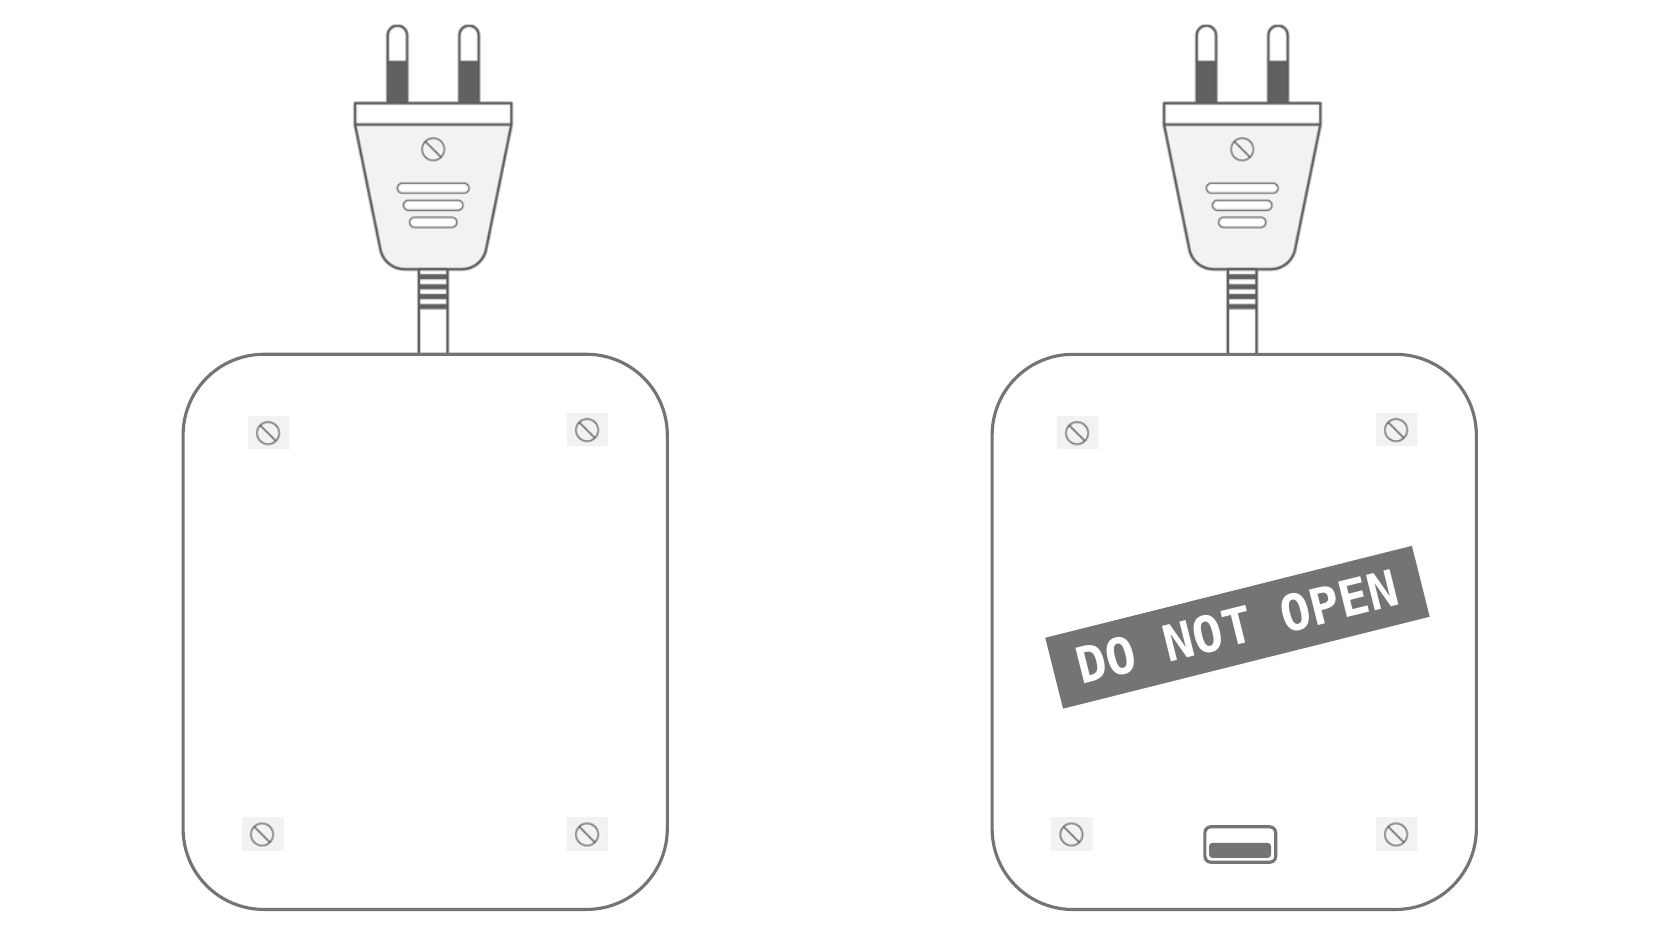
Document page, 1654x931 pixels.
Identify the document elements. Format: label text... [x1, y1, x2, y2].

picture [566, 817, 609, 851]
picture [1375, 817, 1418, 851]
text_box [992, 354, 1477, 910]
picture [336, 0, 526, 354]
text_box [183, 354, 668, 910]
picture [1145, 0, 1335, 354]
picture [1051, 817, 1093, 851]
picture [566, 413, 609, 446]
picture [247, 416, 290, 449]
text_box DO NOT OPEN [1045, 545, 1430, 709]
picture [1375, 413, 1418, 446]
picture [242, 817, 284, 851]
picture [1056, 416, 1099, 449]
